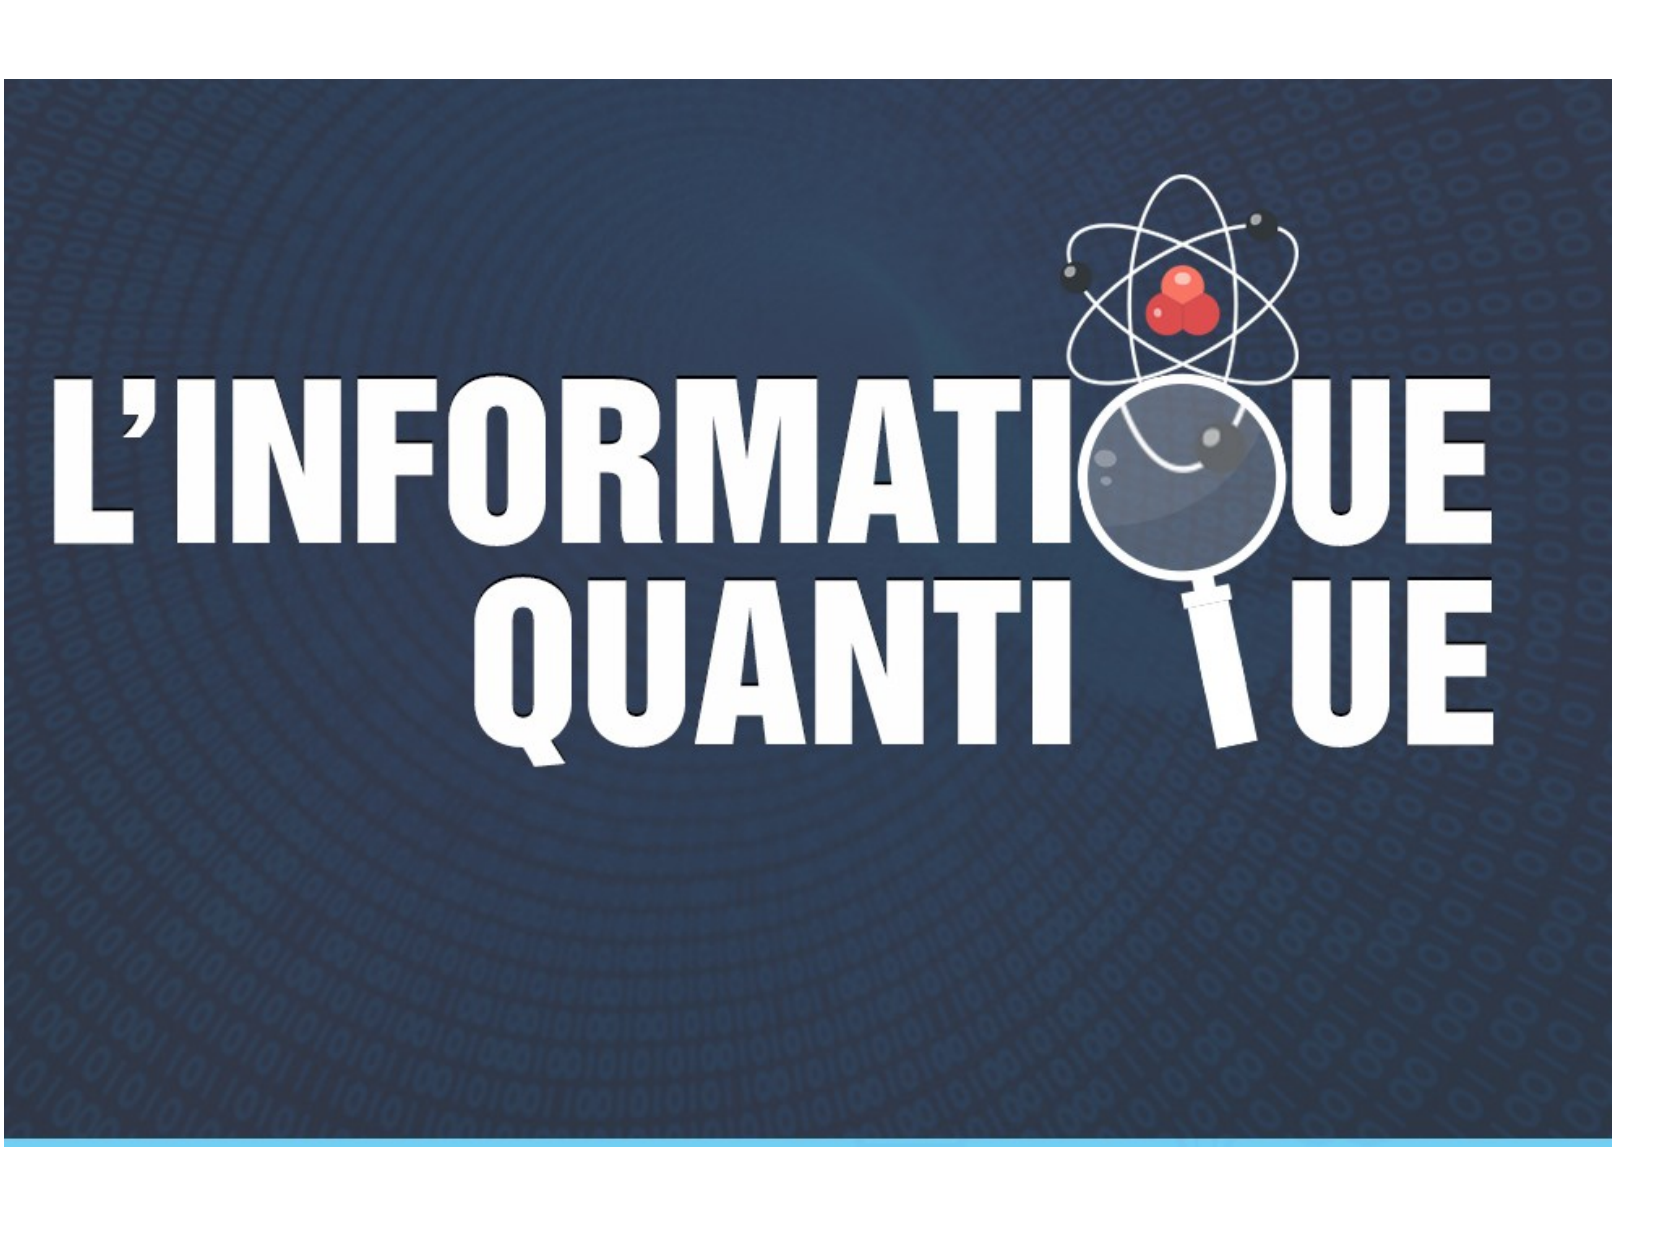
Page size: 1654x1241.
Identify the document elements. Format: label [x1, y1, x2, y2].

picture [4, 79, 1612, 1147]
